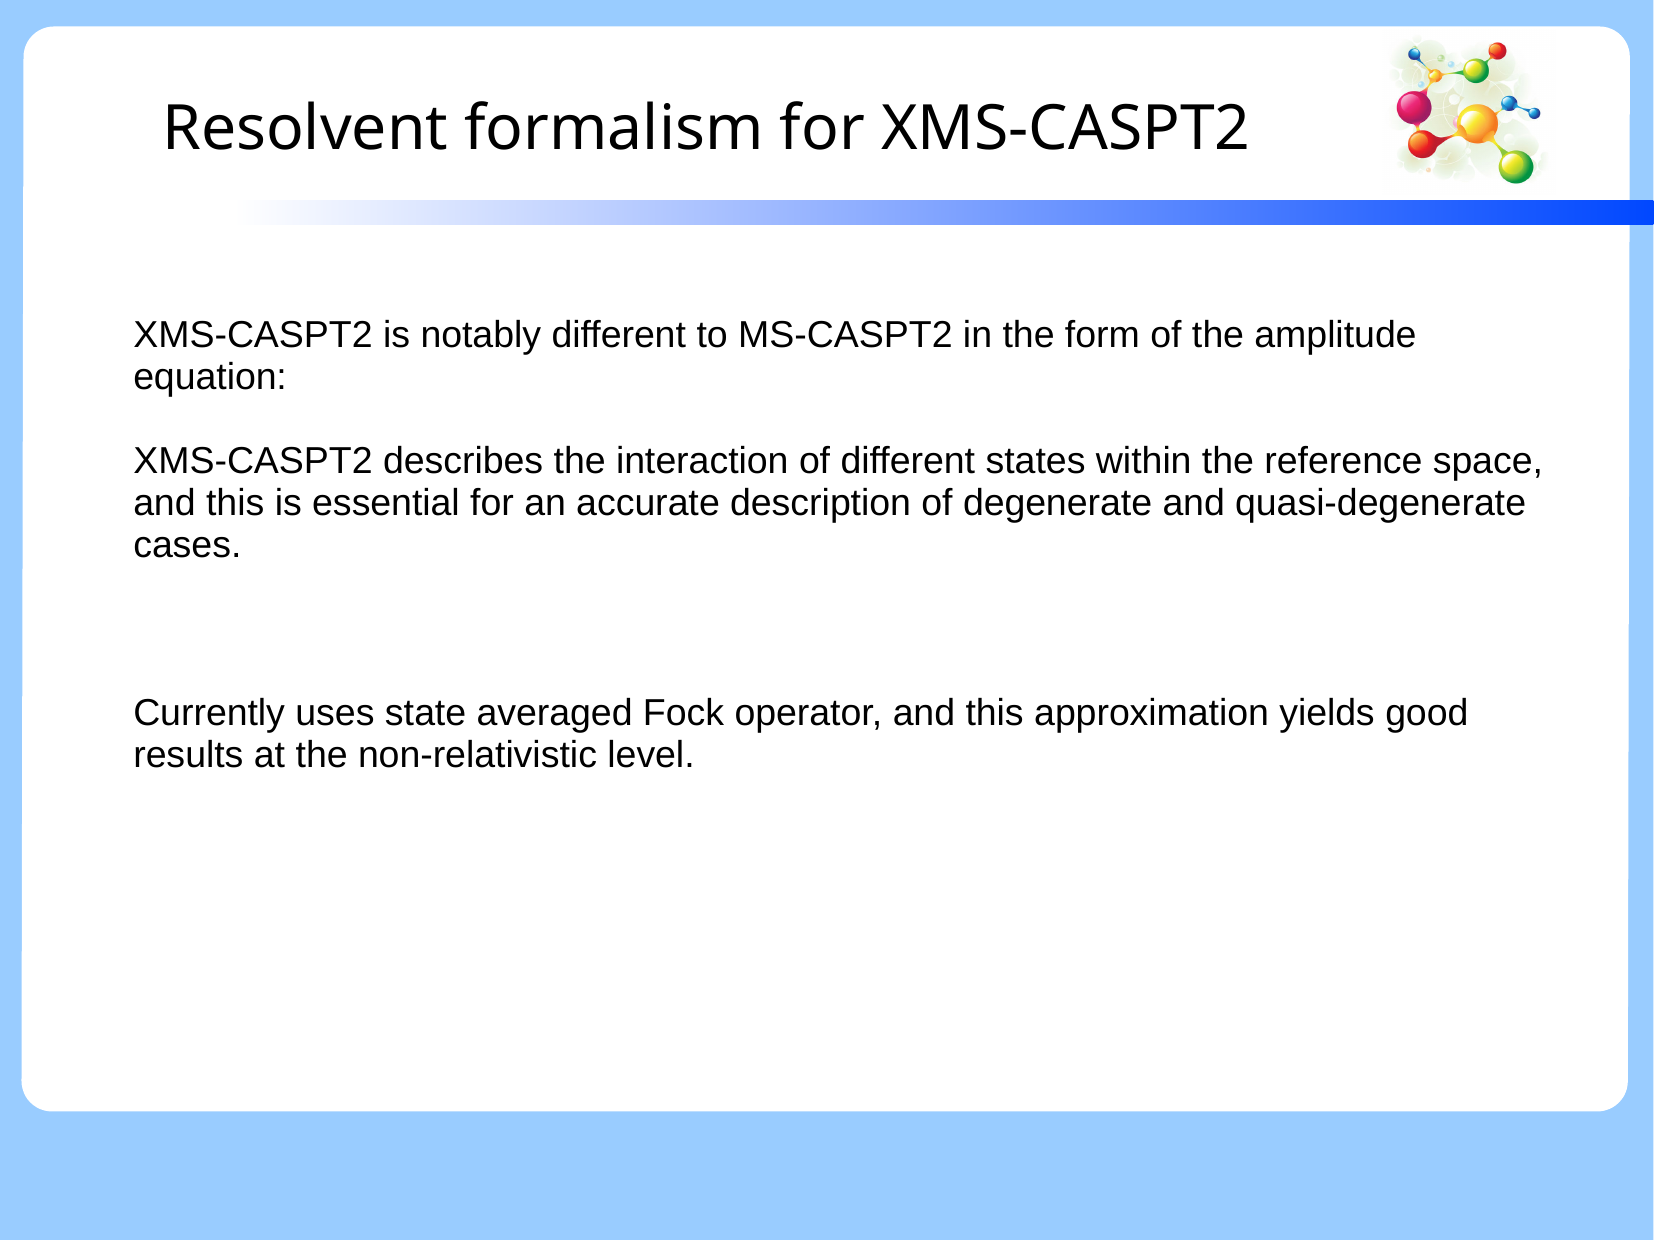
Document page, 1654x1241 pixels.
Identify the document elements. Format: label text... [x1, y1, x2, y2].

picture [1382, 29, 1556, 195]
title Resolvent formalism for XMS-CASPT2 [82, 49, 1332, 201]
text_box XMS-CASPT2 is notably different to MS-CASPT2 in the form of the amplitude equation: XMS-CASPT2 describes the interaction of different states within the reference space, and this is essential for an accurate description of degenerate and quasi-degenerate cases. Currently uses state averaged Fock operator, and this approximation yields good results at the non-relativistic level. [118, 305, 1592, 867]
